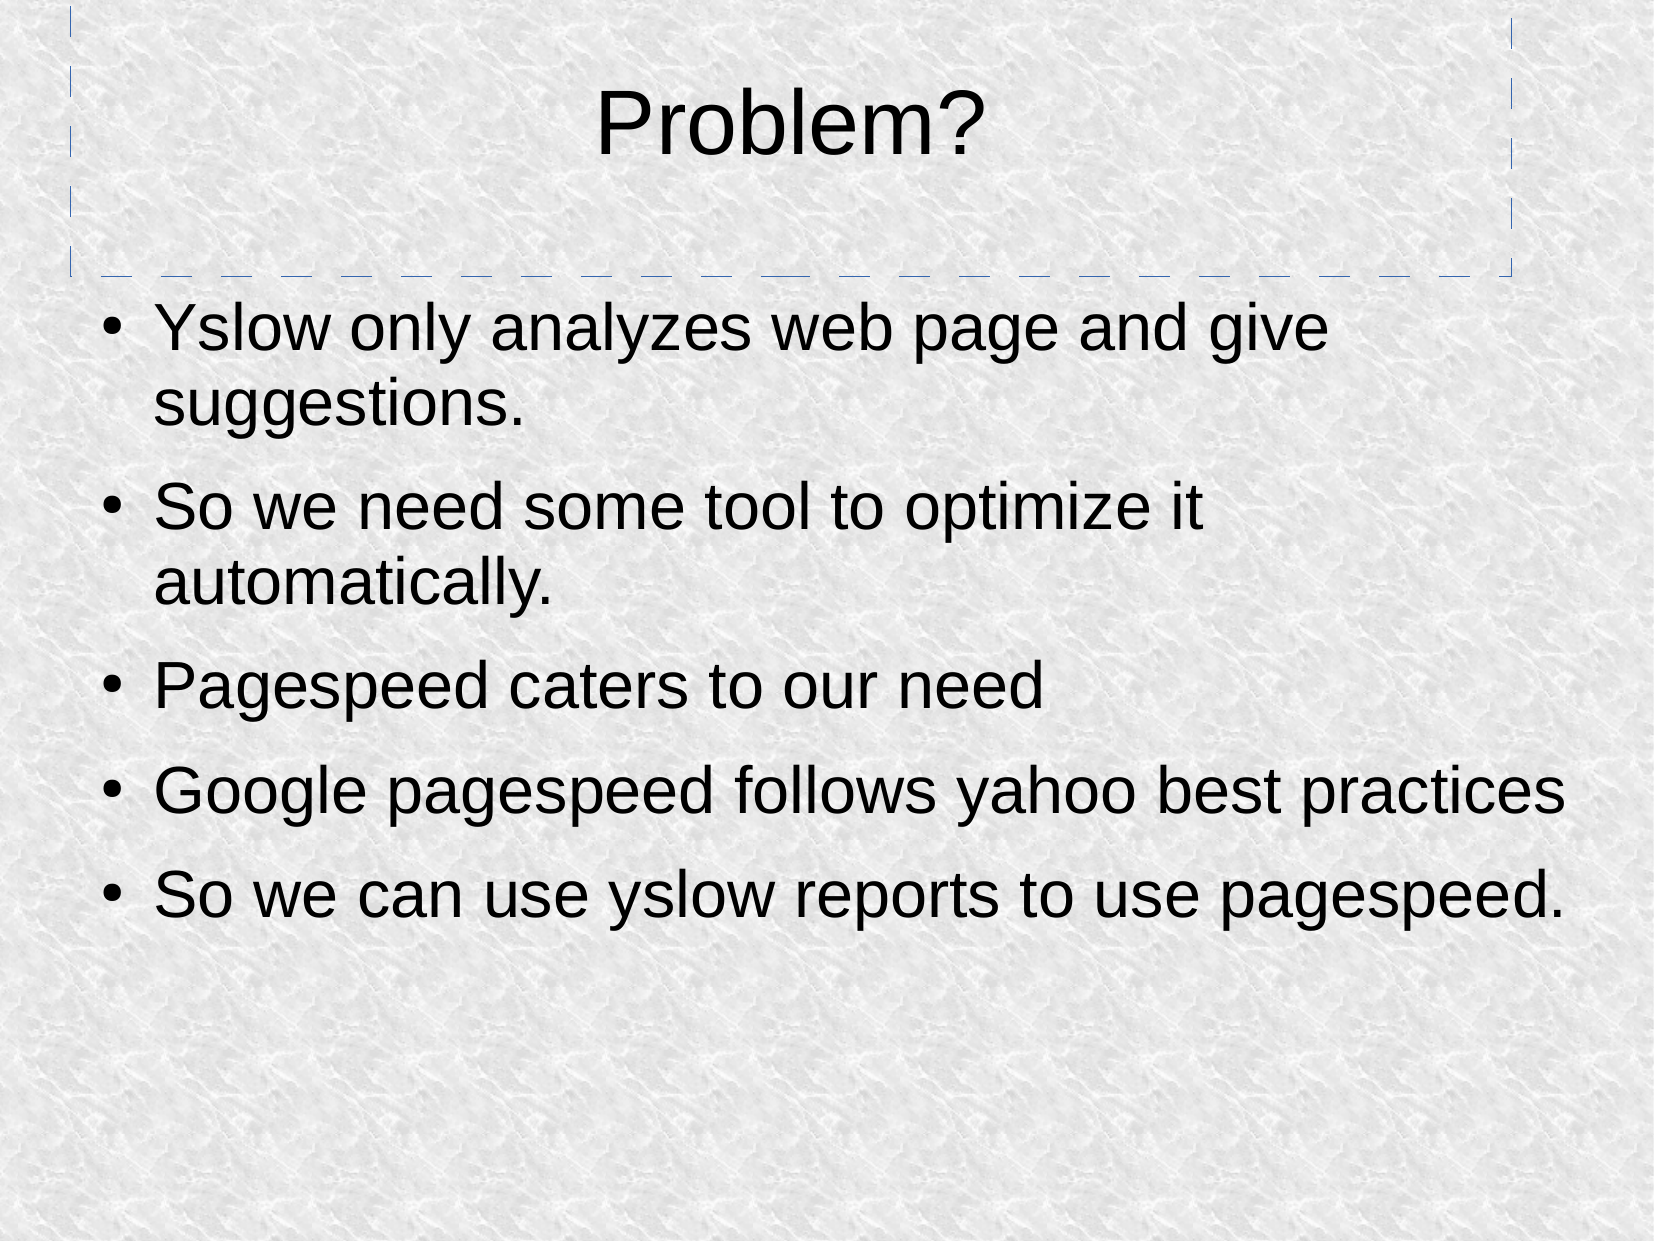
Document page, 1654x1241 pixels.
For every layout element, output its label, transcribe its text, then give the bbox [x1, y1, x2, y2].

picture [0, 0, 1654, 1241]
list Yslow only analyzes web page and give suggestions. So we need some tool to optimize it automatically. Pagespeed caters to our need Google pagespeed follows yahoo best practices So we can use yslow reports to use pagespeed. [82, 290, 1571, 1010]
title Problem? [70, 0, 1512, 277]
